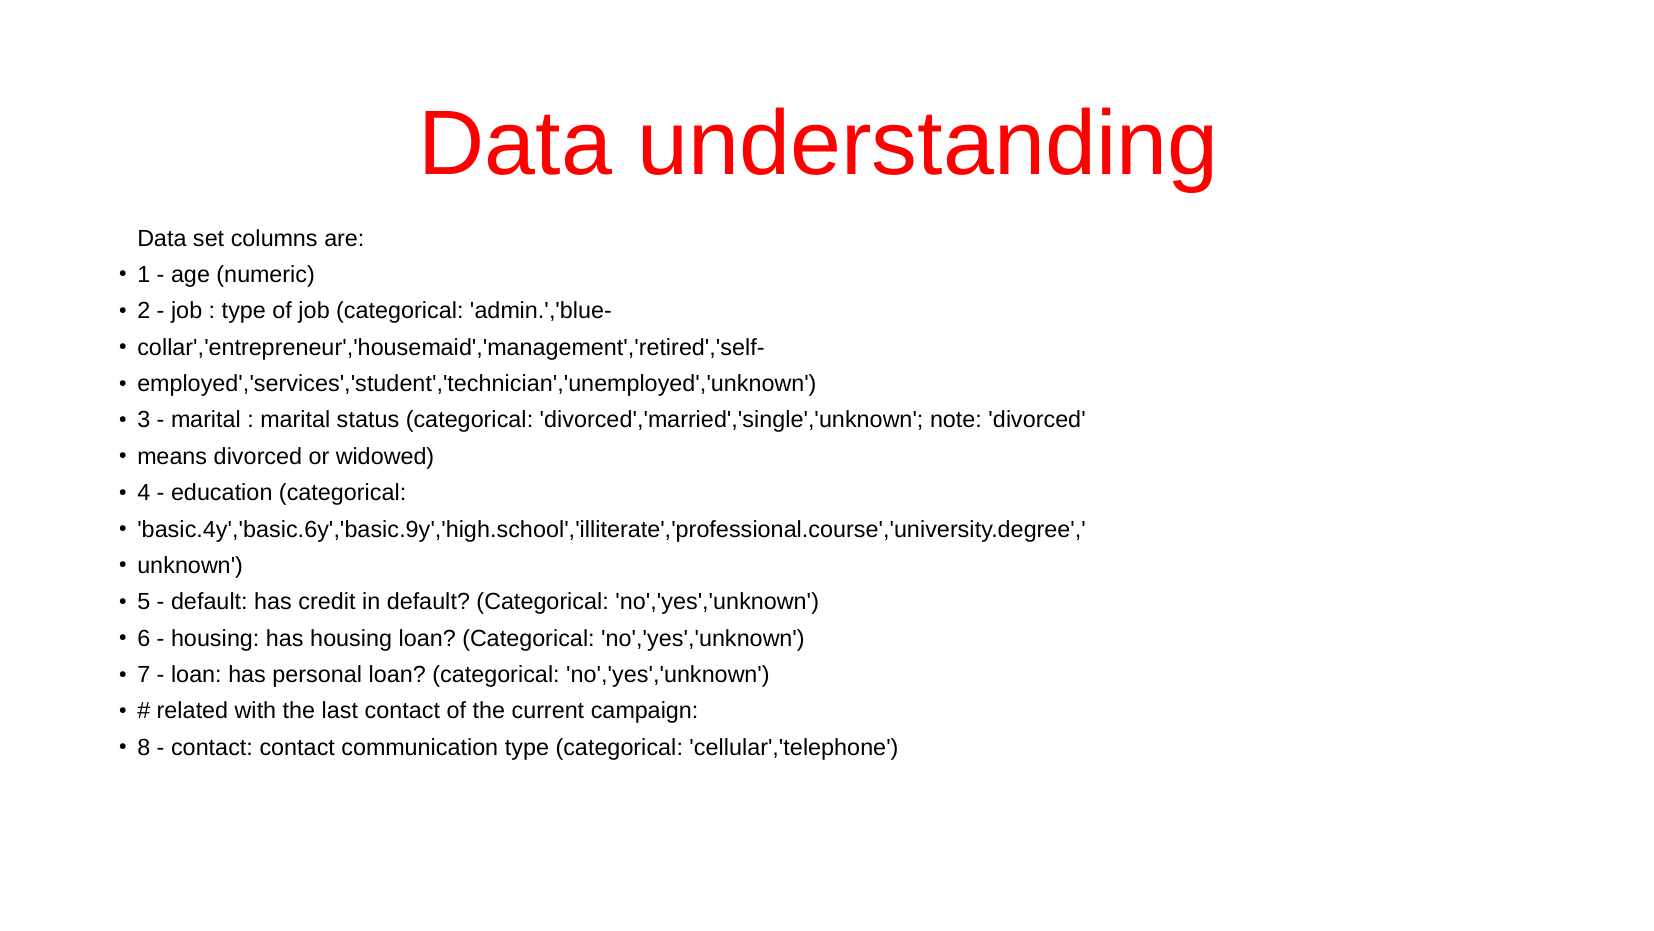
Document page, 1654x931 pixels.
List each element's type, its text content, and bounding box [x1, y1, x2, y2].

title Data understanding [75, 91, 1564, 195]
list Data set columns are: 1 - age (numeric) 2 - job : type of job (categorical: 'admin.','blue- collar','entrepreneur','housemaid','management','retired','self- employed','services','student','technician','unemployed','unknown') 3 - marital : marital status (categorical: 'divorced','married','single','unknown'; note: 'divorced' means divorced or widowed) 4 - education (categorical: 'basic.4y','basic.6y','basic.9y','high.school','illiterate','professional.course','university.degree',' unknown') 5 - default: has credit in default? (Categorical: 'no','yes','unknown') 6 - housing: has housing loan? (Categorical: 'no','yes','unknown') 7 - loan: has personal loan? (categorical: 'no','yes','unknown') # related with the last contact of the current campaign: 8 - contact: contact communication type (categorical: 'cellular','telephone') [112, 225, 1601, 765]
